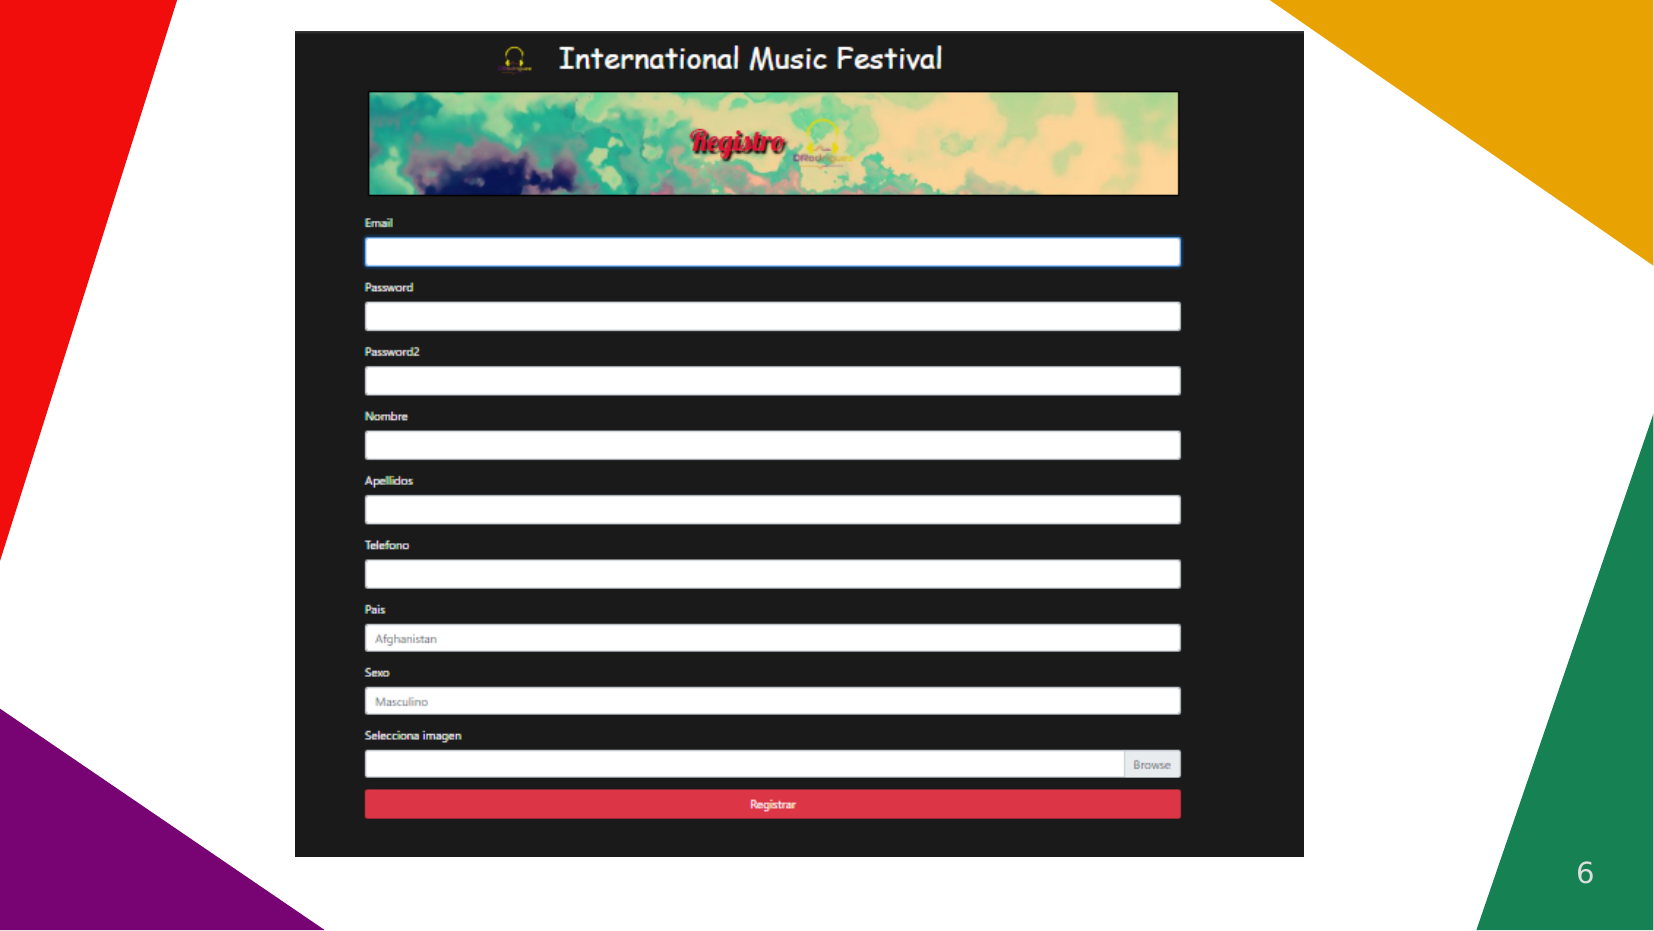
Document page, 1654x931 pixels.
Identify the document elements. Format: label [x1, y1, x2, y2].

picture [295, 31, 1304, 857]
